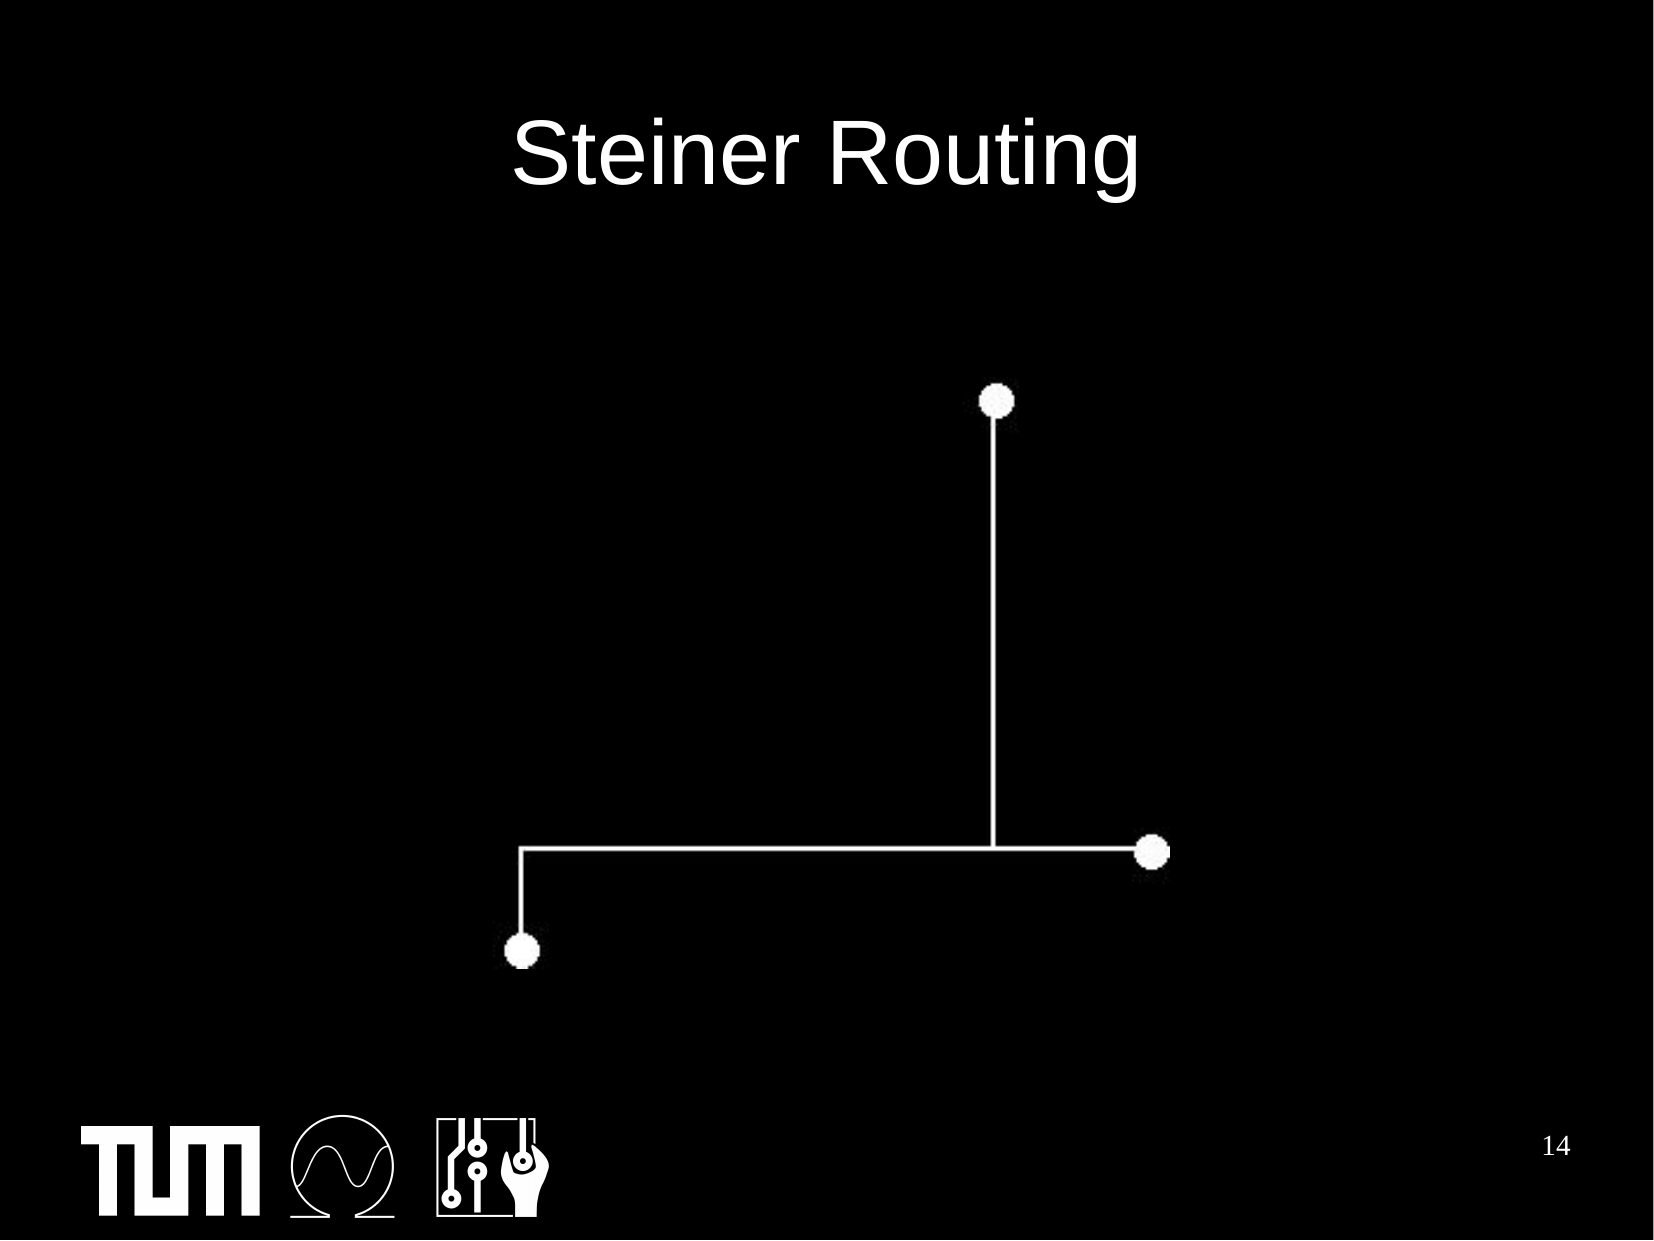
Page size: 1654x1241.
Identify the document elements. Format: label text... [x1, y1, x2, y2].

picture [63, 1108, 272, 1227]
title Steiner Routing [82, 49, 1571, 257]
picture [477, 377, 1170, 969]
picture [425, 1108, 554, 1227]
picture [283, 1108, 402, 1227]
